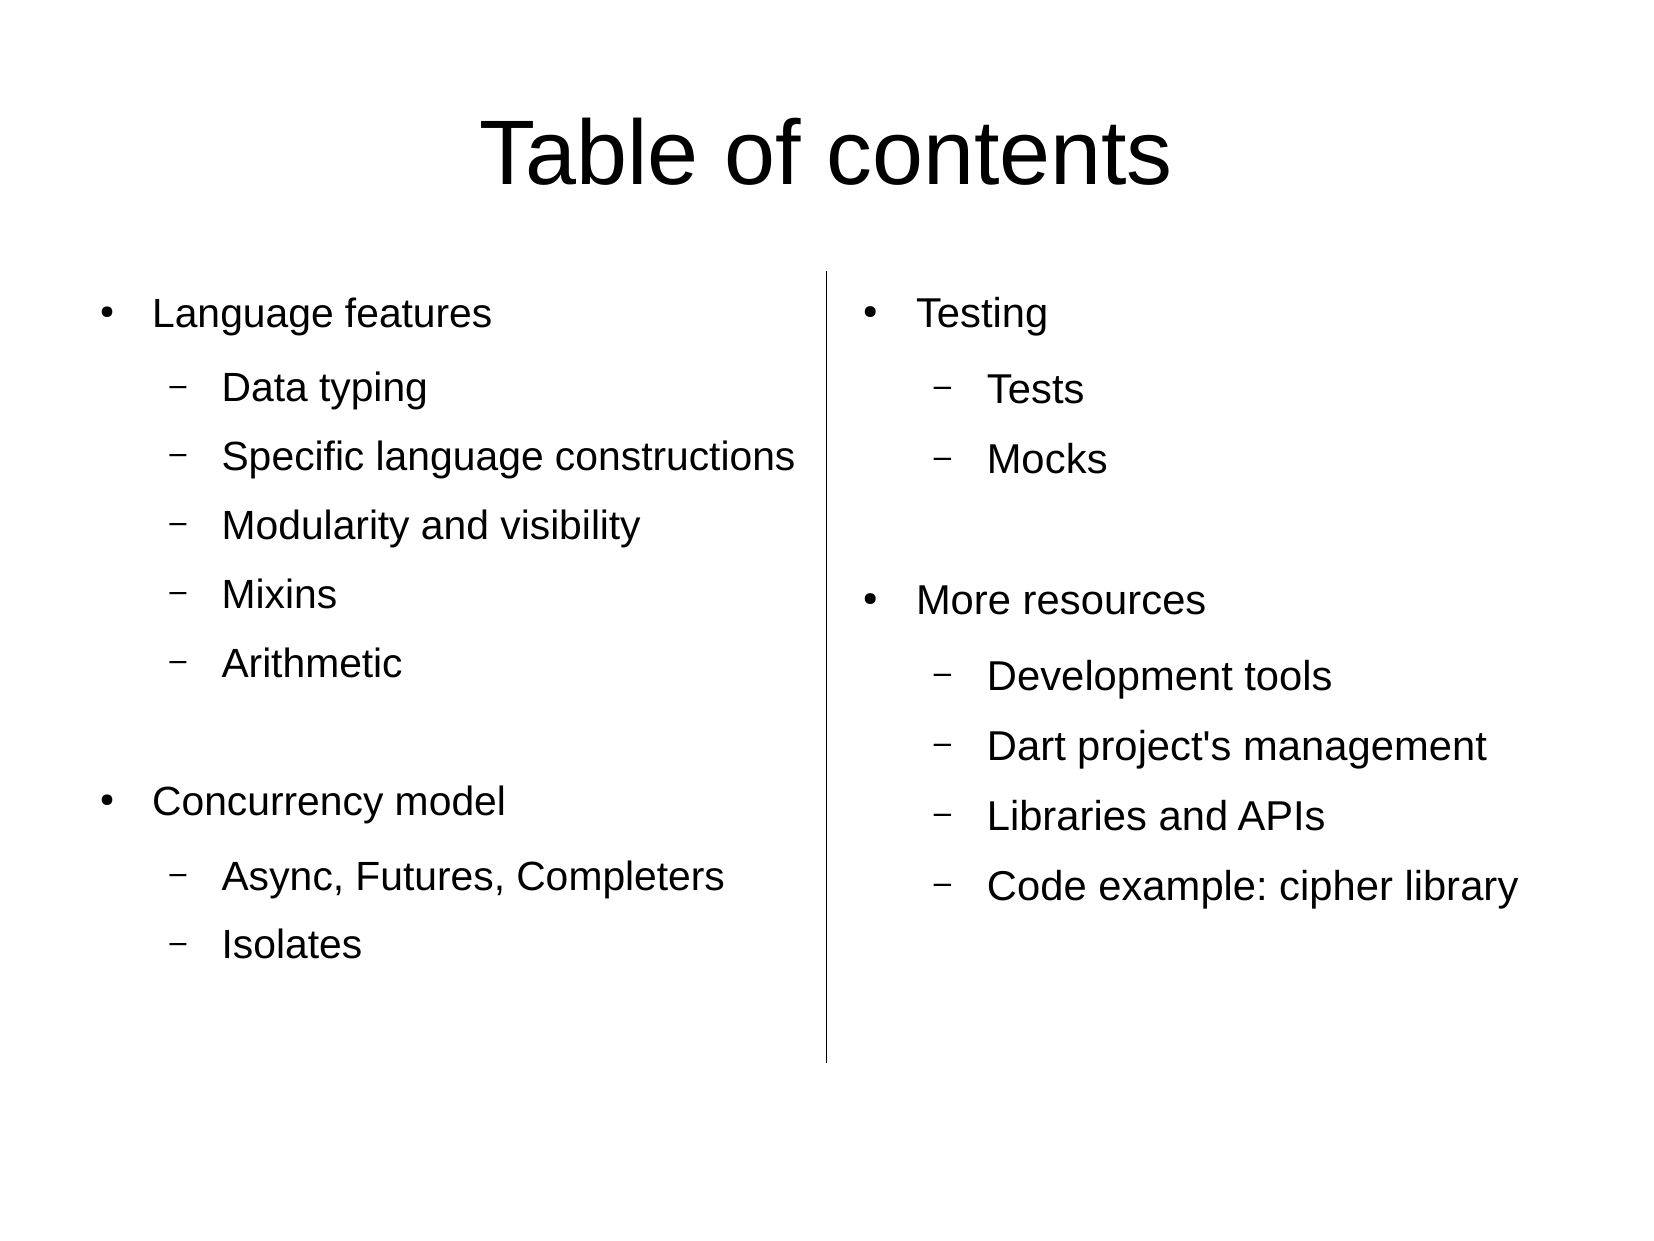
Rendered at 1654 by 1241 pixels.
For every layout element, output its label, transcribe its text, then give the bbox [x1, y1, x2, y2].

list Testing Tests Mocks More resources Development tools Dart project's management Libraries and APIs Code example: cipher library [845, 290, 1572, 1010]
list Language features Data typing Specific language constructions Modularity and visibility Mixins Arithmetic Concurrency model Async, Futures, Completers Isolates [82, 290, 809, 1010]
title Table of contents [82, 49, 1571, 257]
